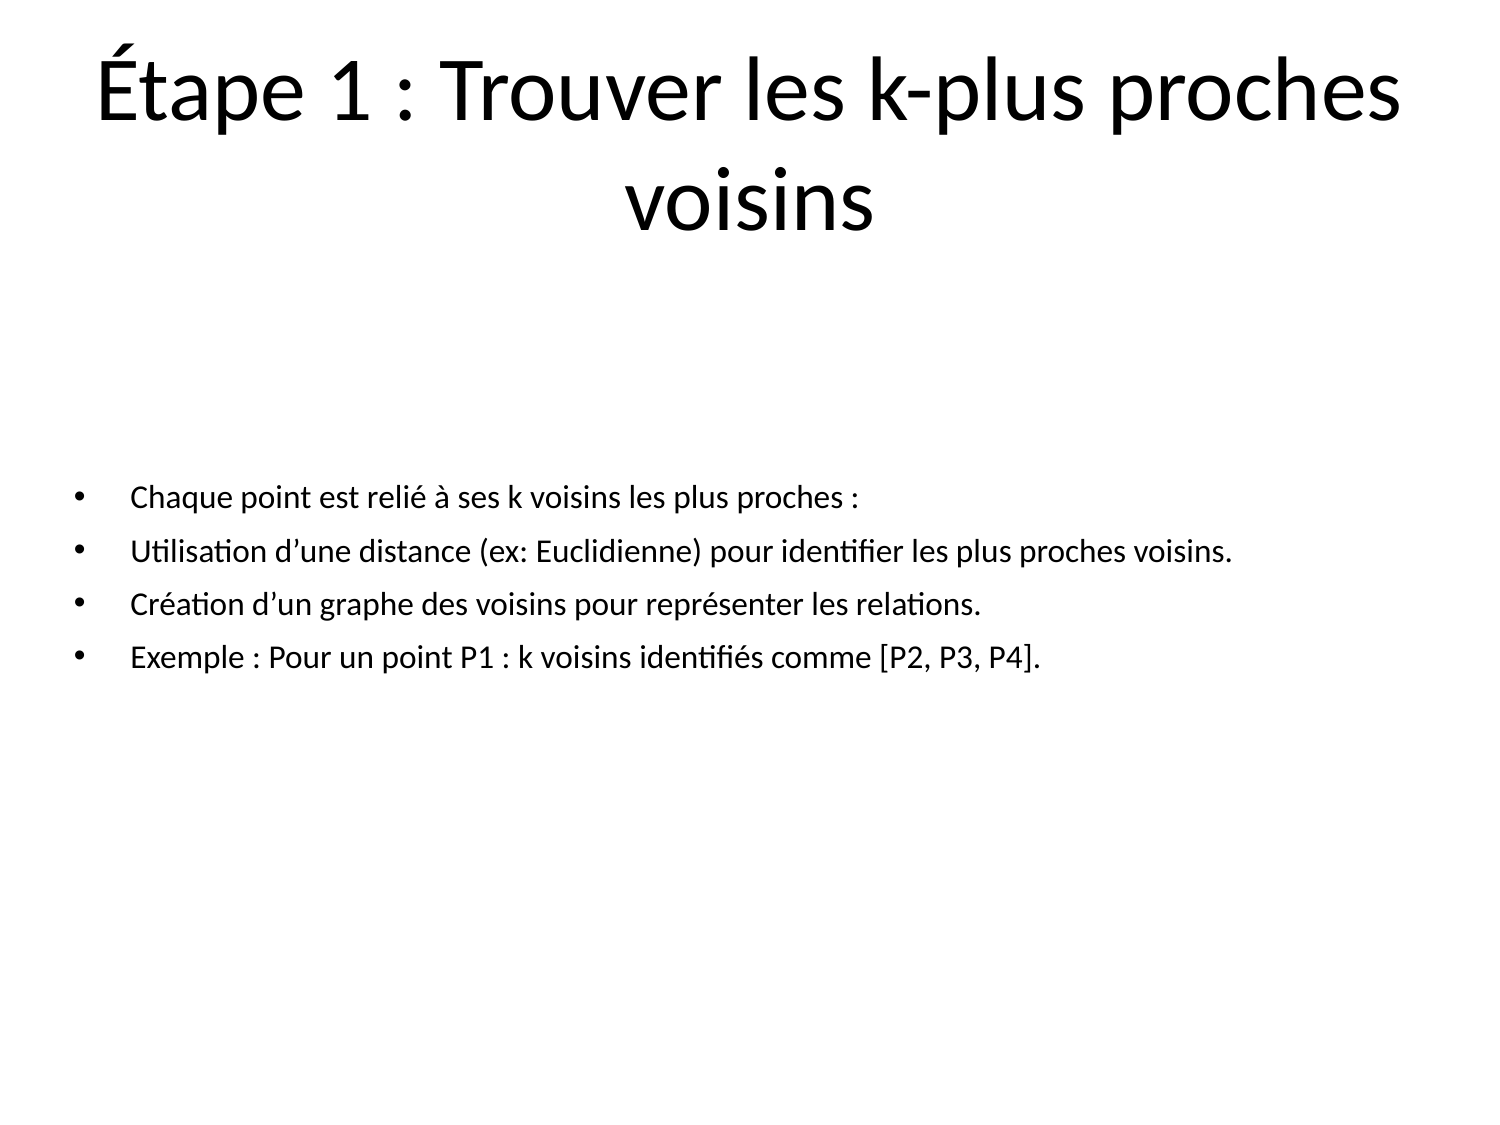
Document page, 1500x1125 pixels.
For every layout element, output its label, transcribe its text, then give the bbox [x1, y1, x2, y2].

list Chaque point est relié à ses k voisins les plus proches : Utilisation d’une distance (ex: Euclidienne) pour identifier les plus proches voisins. Création d’un graphe des voisins pour représenter les relations. Exemple : Pour un point P1 : k voisins identifiés comme [P2, P3, P4]. [59, 468, 1409, 1125]
title Étape 1 : Trouver les k-plus proches voisins [75, 45, 1425, 233]
